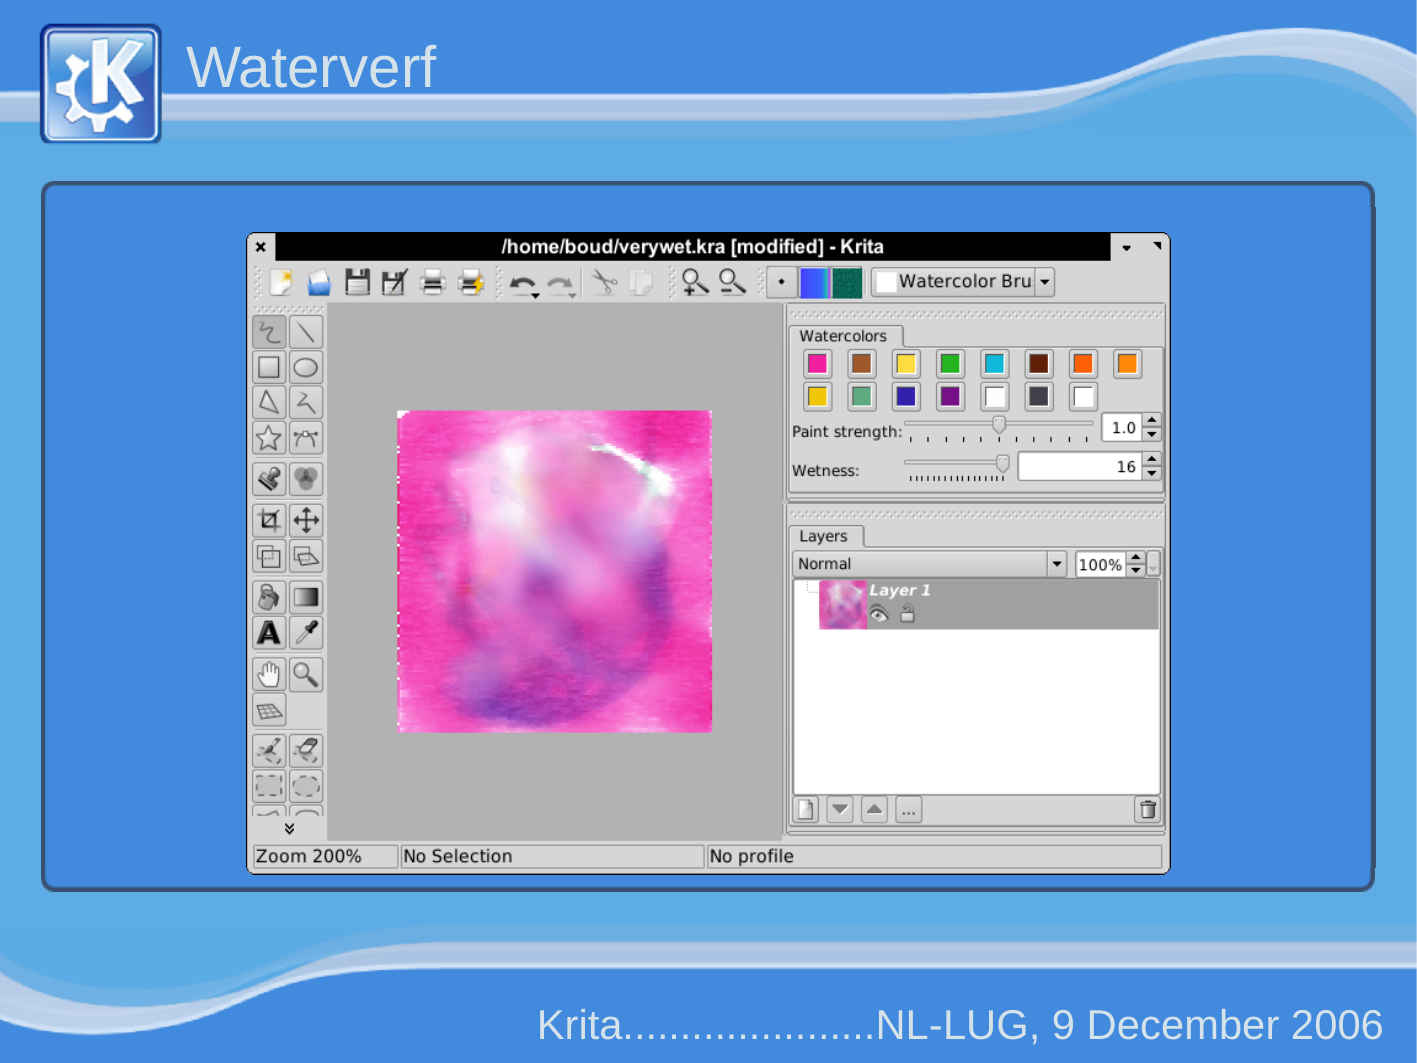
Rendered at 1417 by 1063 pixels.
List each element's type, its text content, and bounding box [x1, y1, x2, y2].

text_box [55, 193, 1357, 880]
picture [0, 0, 1417, 1063]
text_box Waterverf [171, 27, 1048, 105]
